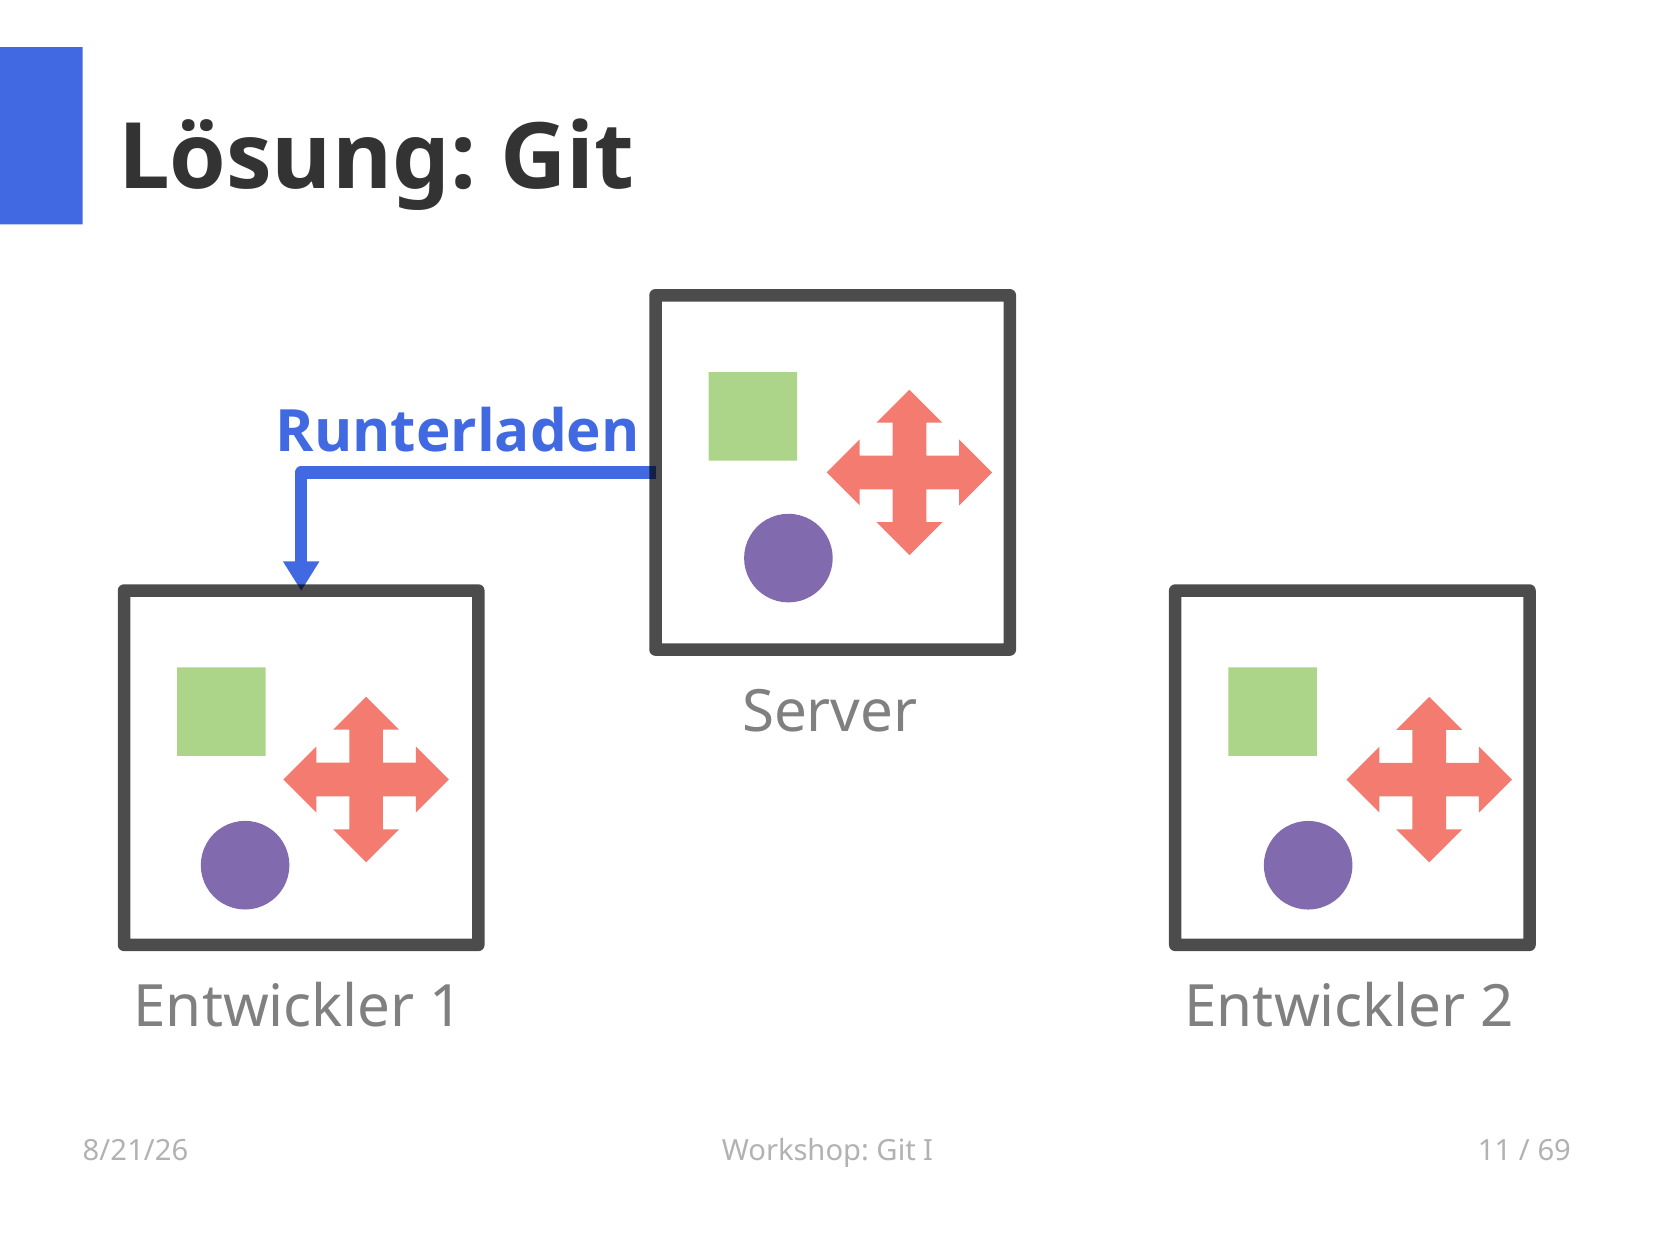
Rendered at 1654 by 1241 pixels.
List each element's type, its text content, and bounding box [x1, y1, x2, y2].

text_box [1228, 667, 1317, 756]
text_box [283, 696, 449, 863]
text_box [1346, 696, 1512, 863]
title Lösung: Git [118, 49, 1571, 257]
text_box Runterladen [259, 342, 656, 516]
text_box [1263, 820, 1353, 910]
text_box [826, 389, 993, 556]
text_box Entwickler 2 [1169, 944, 1530, 1063]
text_box [708, 372, 798, 461]
text_box [177, 667, 266, 756]
text_box Server [649, 649, 1010, 768]
text_box [200, 820, 290, 910]
text_box Entwickler 1 [118, 944, 479, 1063]
text_box [744, 513, 833, 603]
